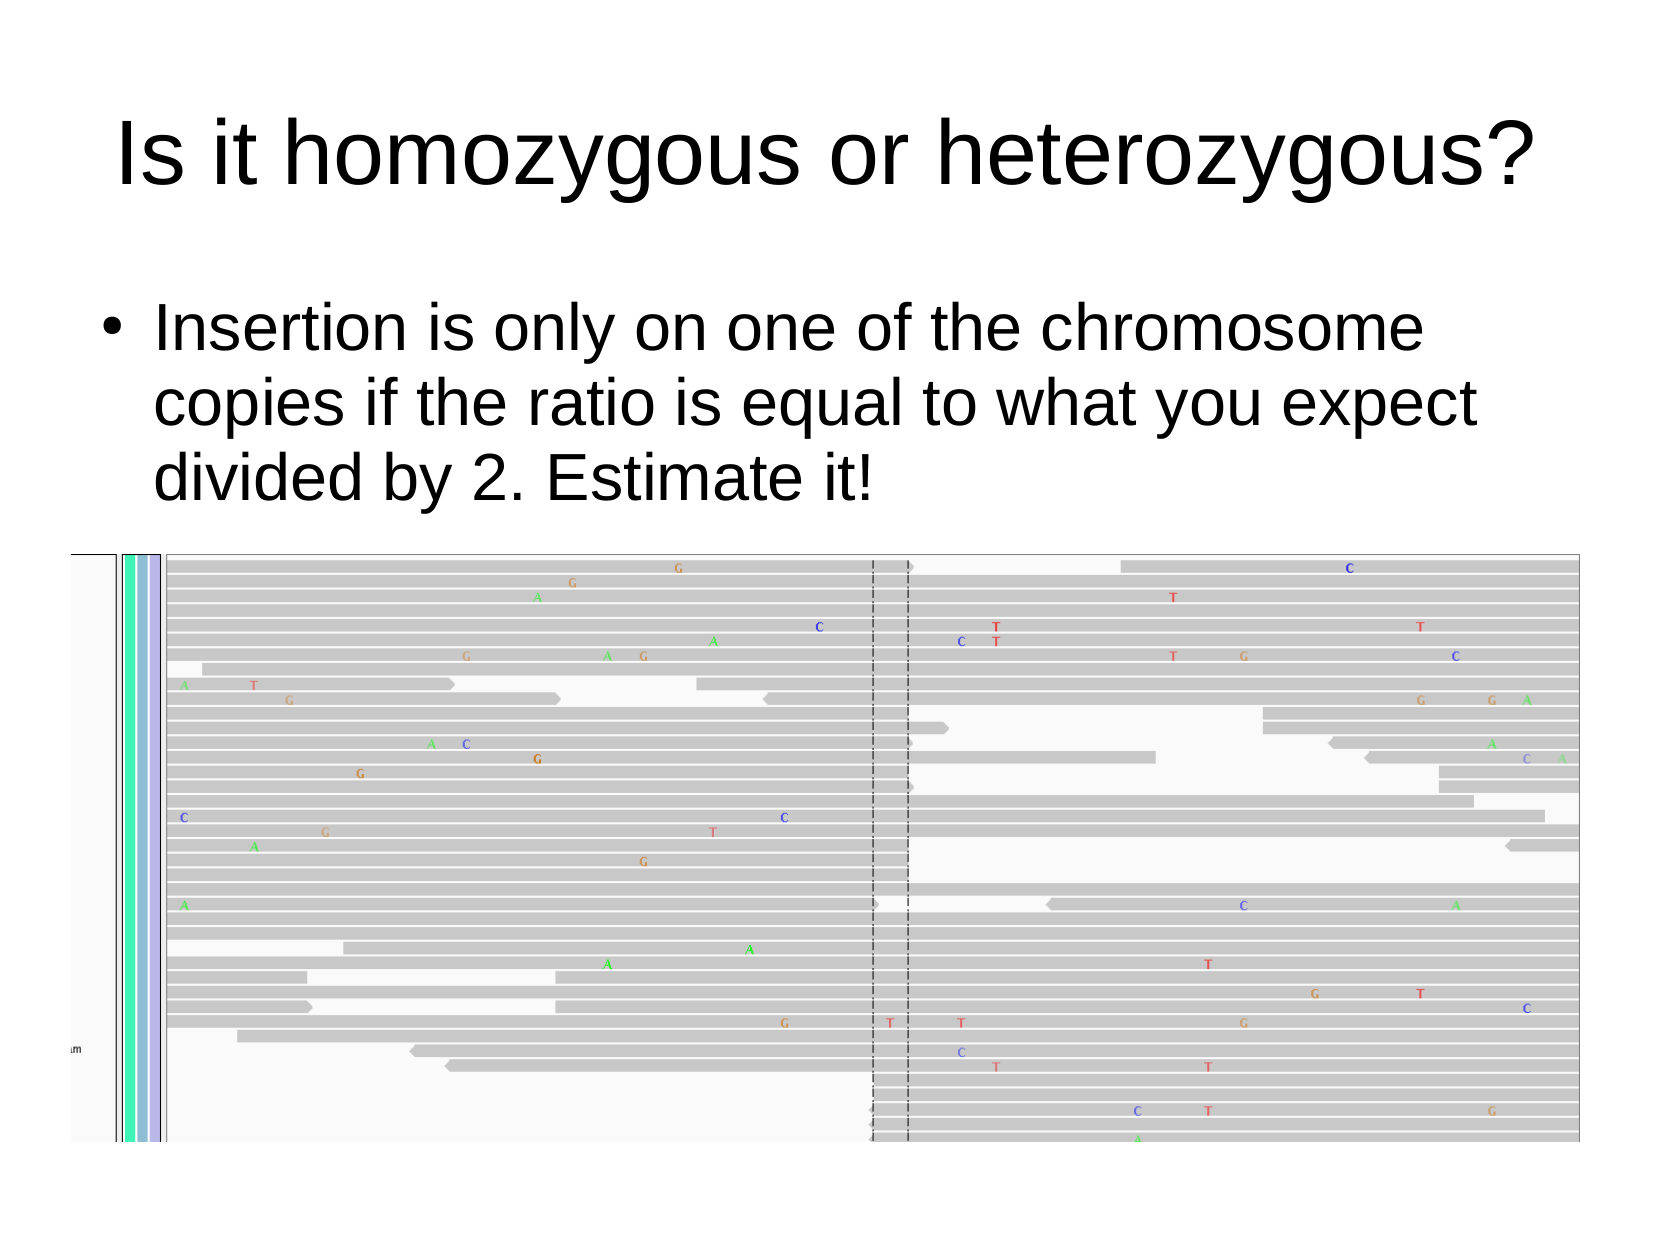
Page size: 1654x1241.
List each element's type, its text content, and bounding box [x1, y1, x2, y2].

title Is it homozygous or heterozygous? [82, 49, 1571, 257]
picture [70, 554, 1580, 1142]
list Insertion is only on one of the chromosome copies if the ratio is equal to what you expect divided by 2. Estimate it! [82, 290, 1636, 1109]
